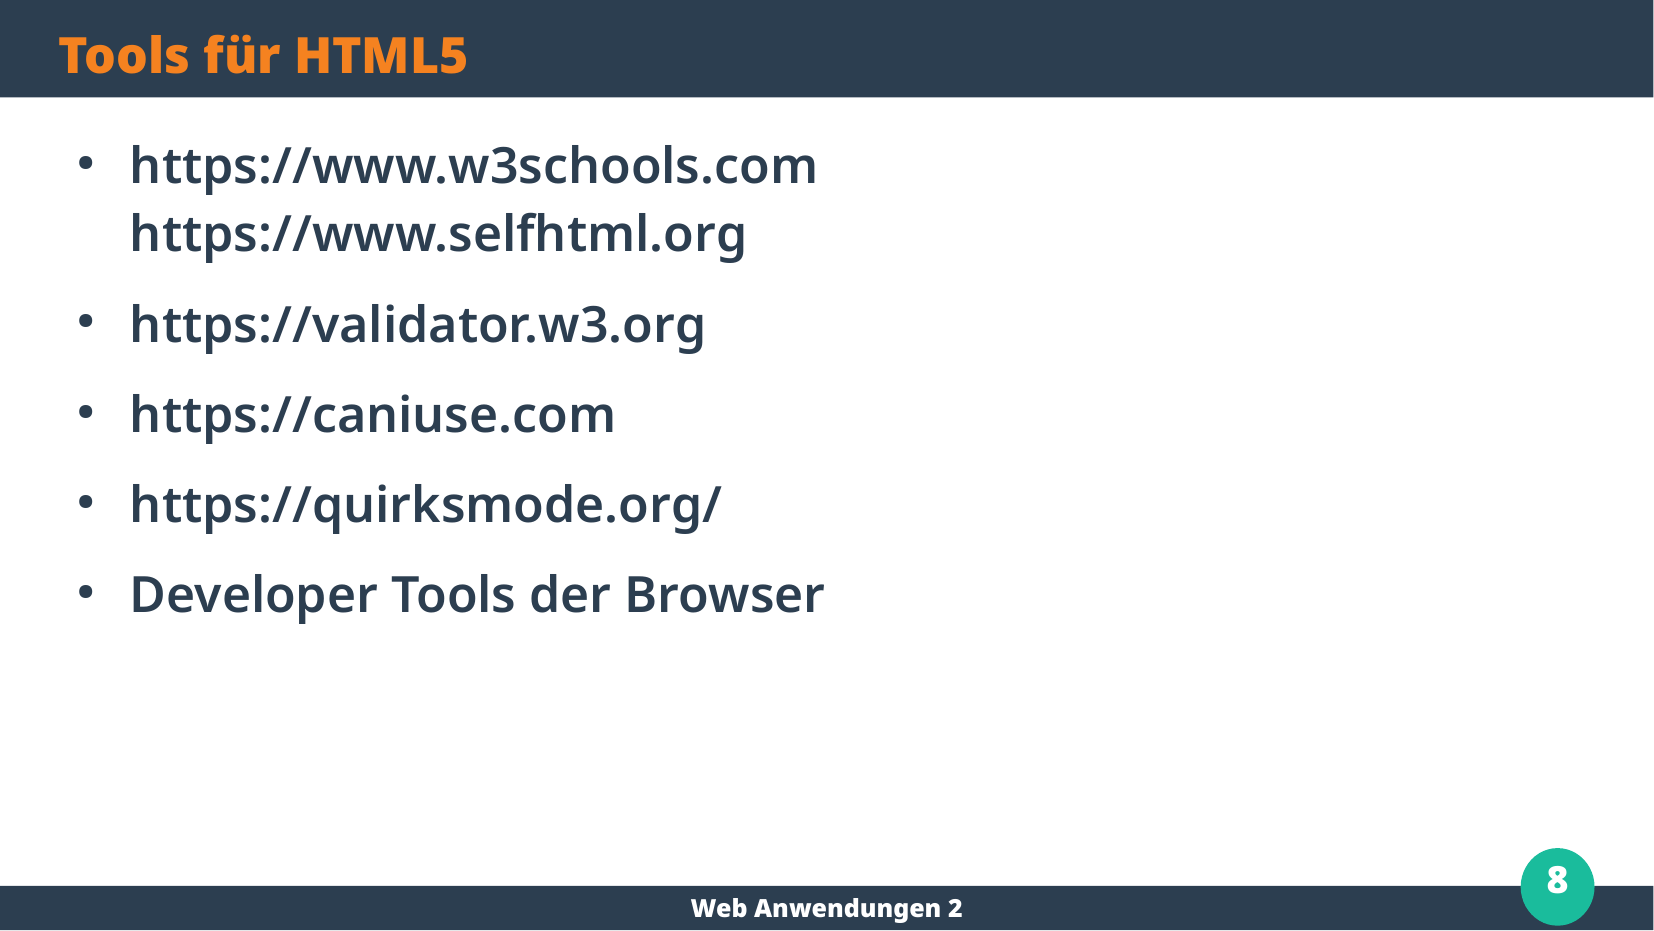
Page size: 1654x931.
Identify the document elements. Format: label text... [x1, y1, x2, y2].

list https://www.w3schools.com https://www.selfhtml.org https://validator.w3.org https://caniuse.com https://quirksmode.org/ Developer Tools der Browser [59, 129, 1595, 864]
title Tools für HTML5 [59, 8, 1595, 89]
